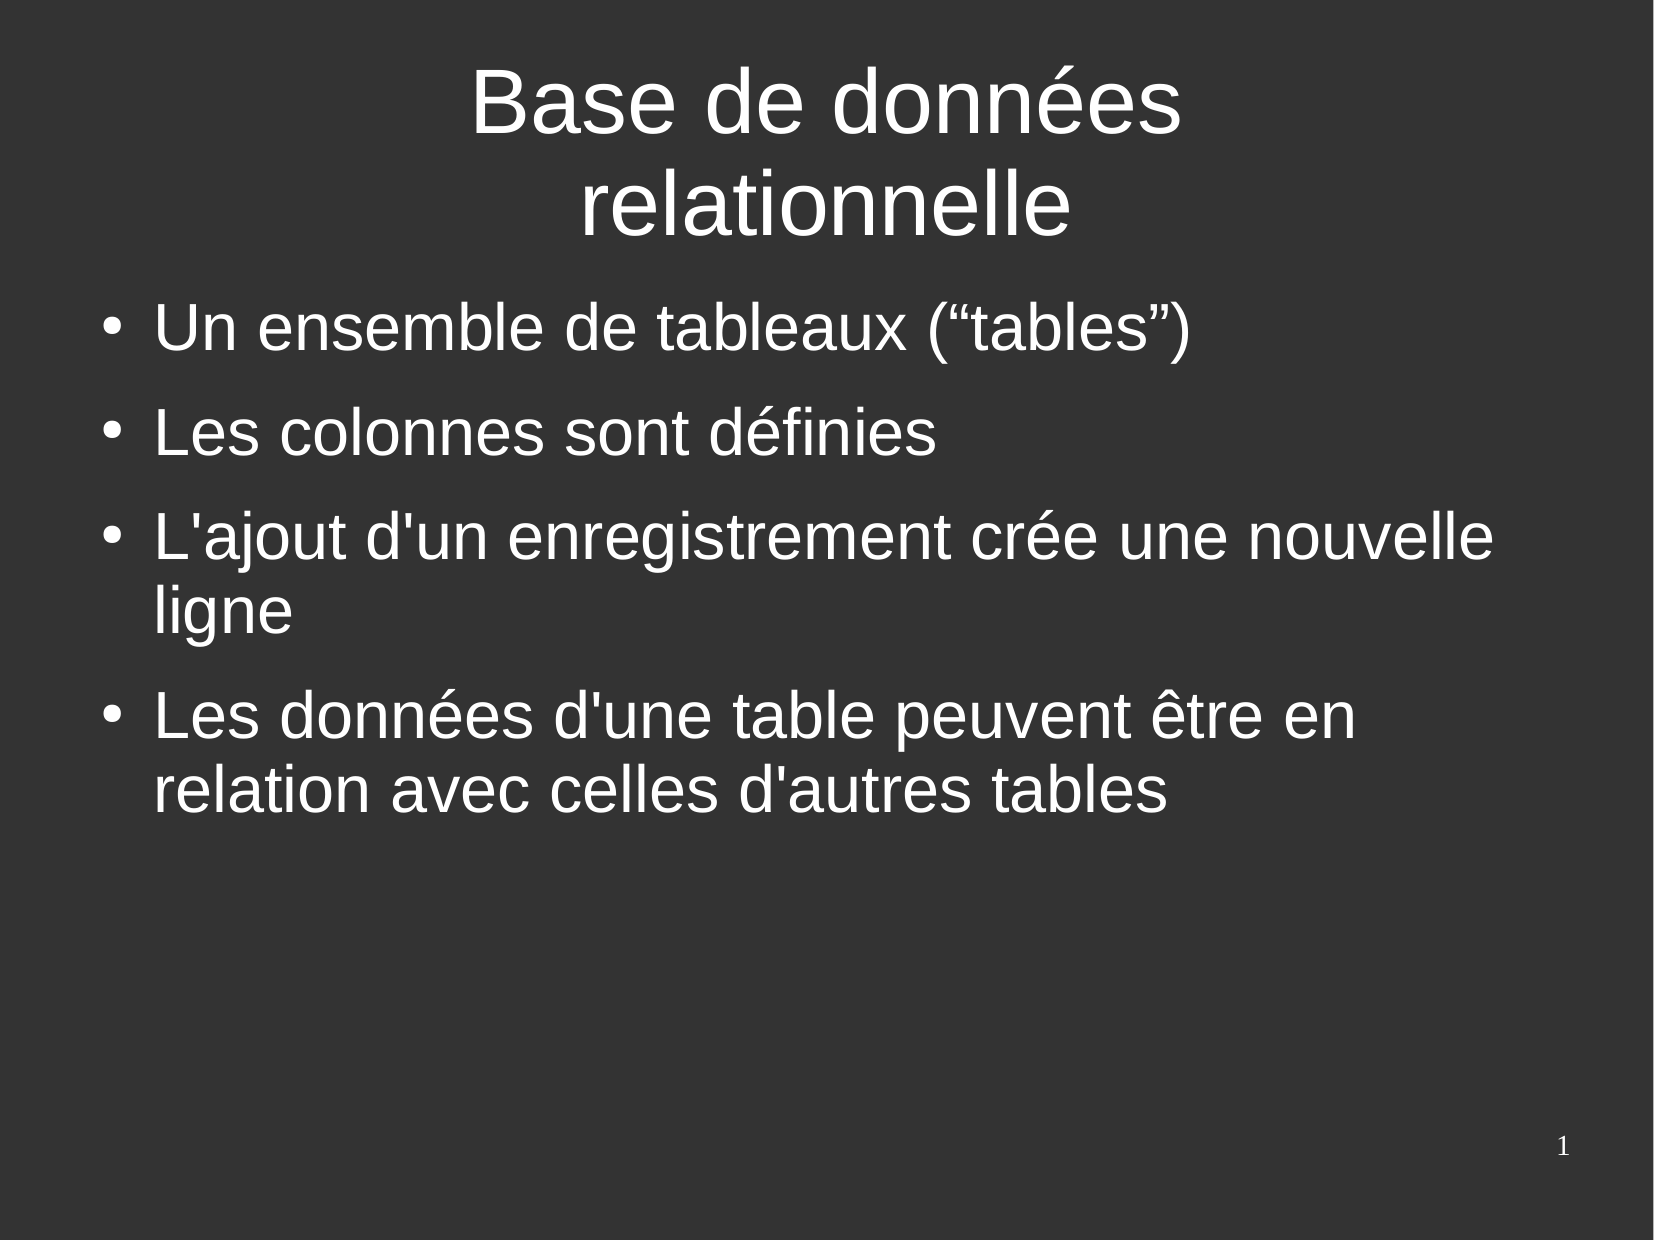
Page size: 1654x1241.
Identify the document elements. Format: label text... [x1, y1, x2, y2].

title Base de données relationnelle [82, 49, 1571, 257]
list Un ensemble de tableaux (“tables”) Les colonnes sont définies L'ajout d'un enregistrement crée une nouvelle ligne Les données d'une table peuvent être en relation avec celles d'autres tables [82, 290, 1571, 1010]
